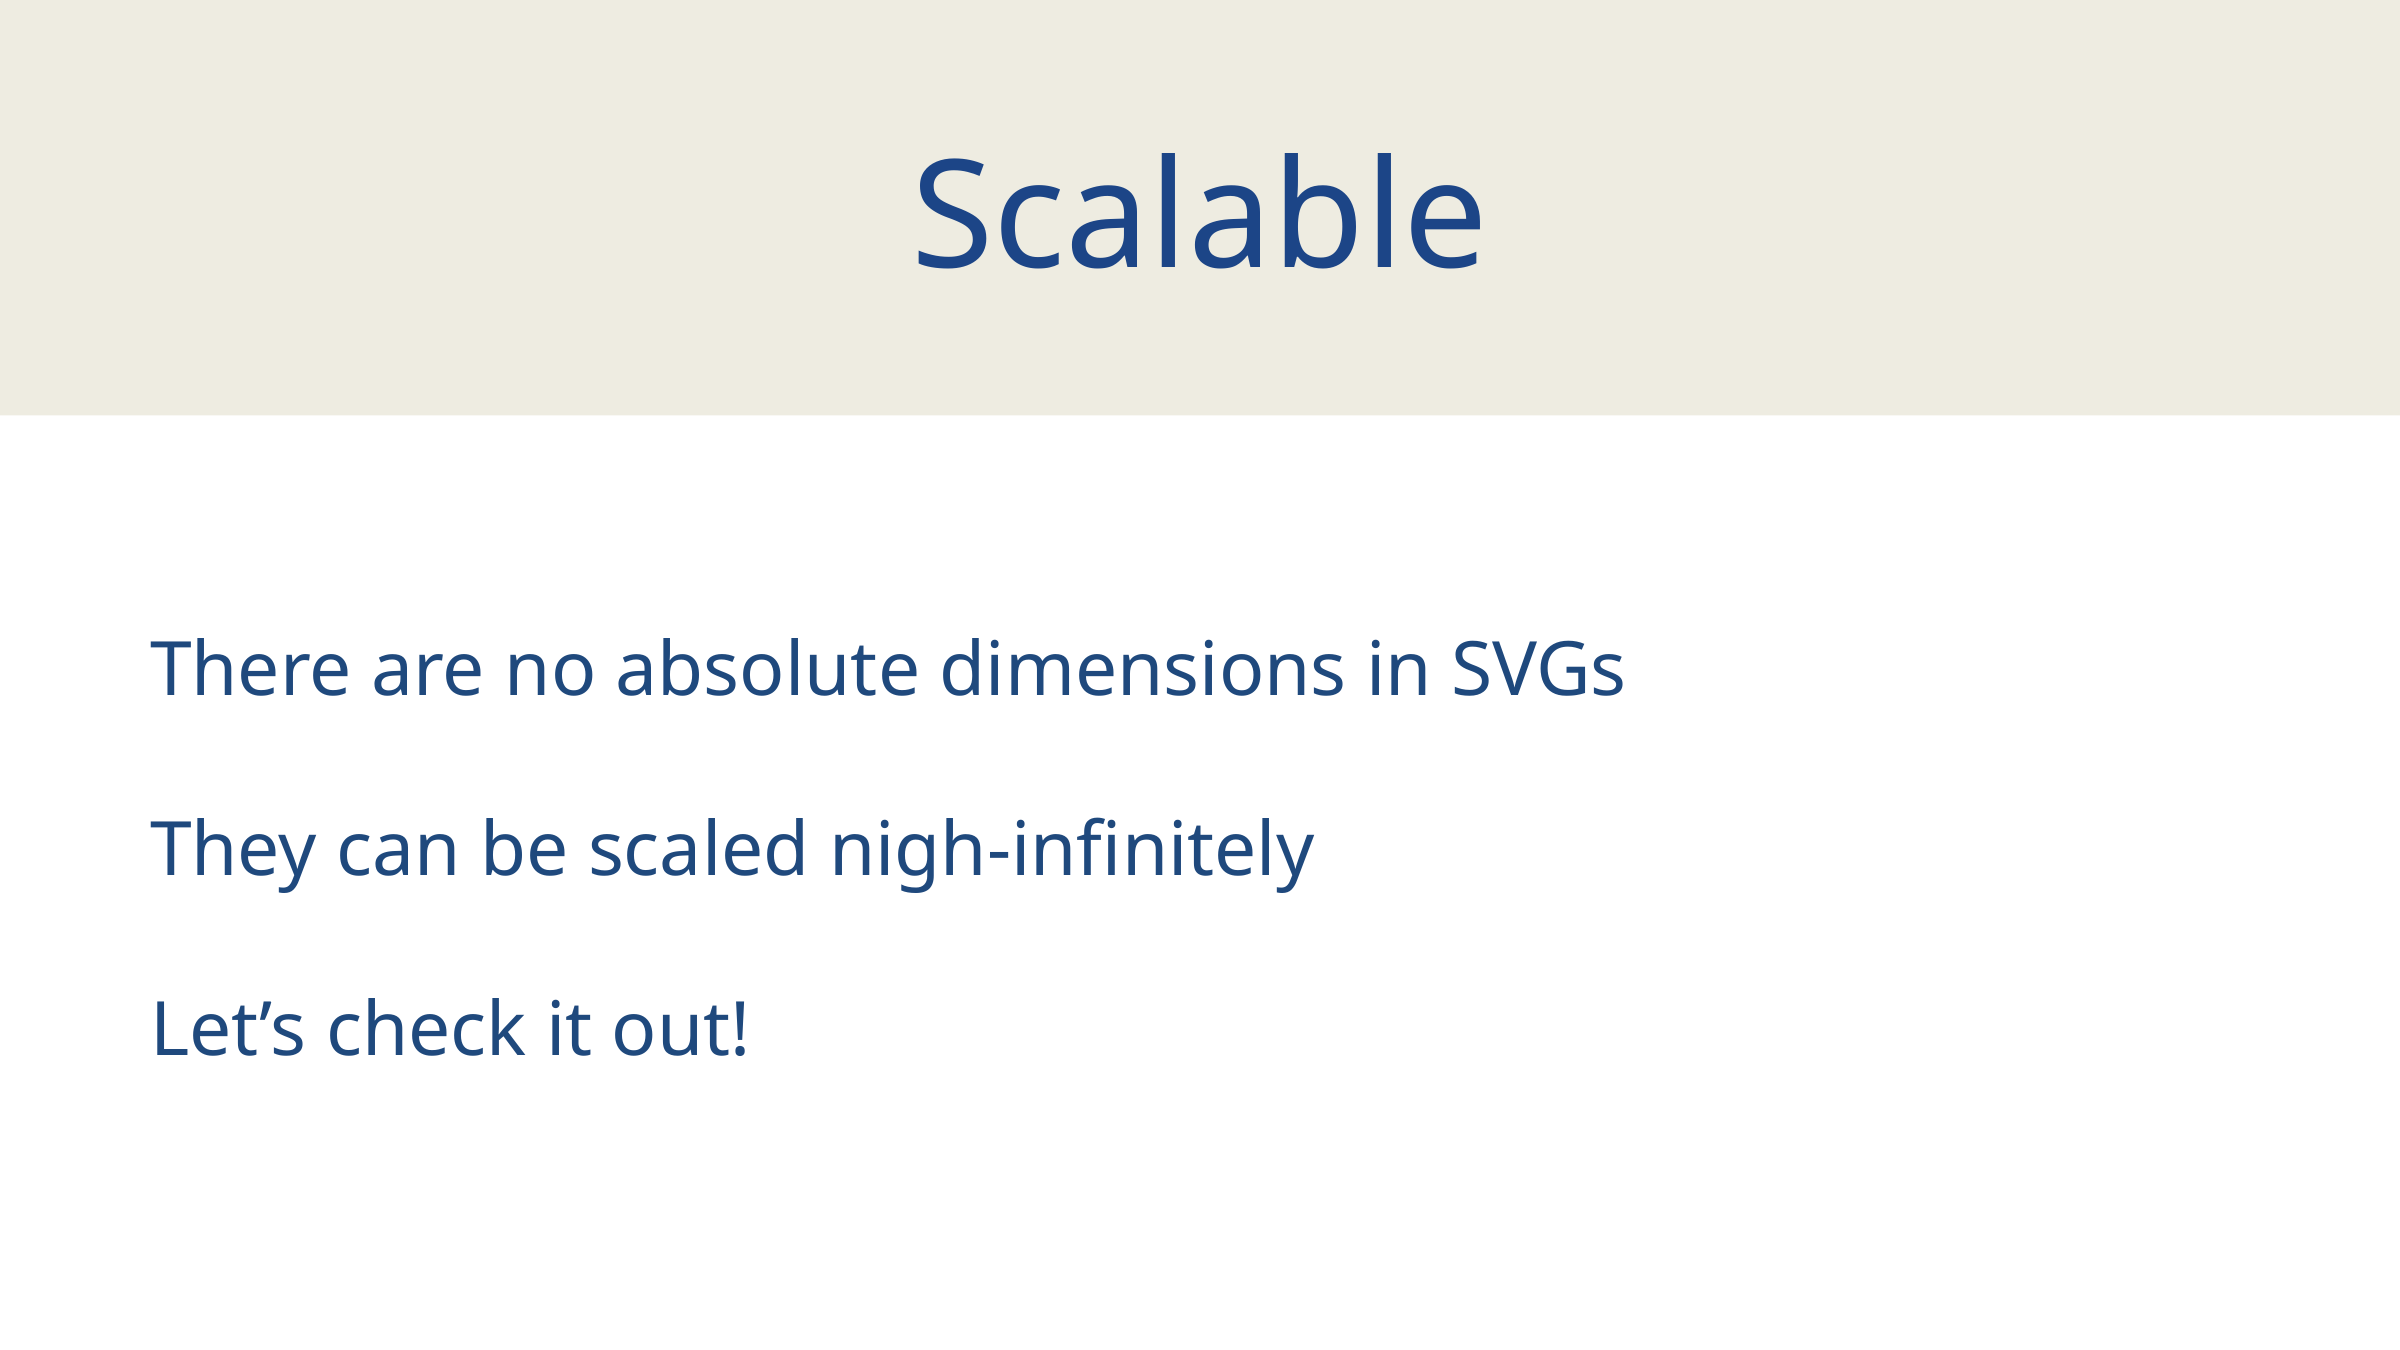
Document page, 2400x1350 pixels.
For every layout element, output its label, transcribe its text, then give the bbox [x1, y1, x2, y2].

text_box Scalable [0, 0, 2400, 341]
text_box There are no absolute dimensions in SVGs They can be scaled nigh-infinitely Let’s check it out! [0, 341, 2400, 1350]
